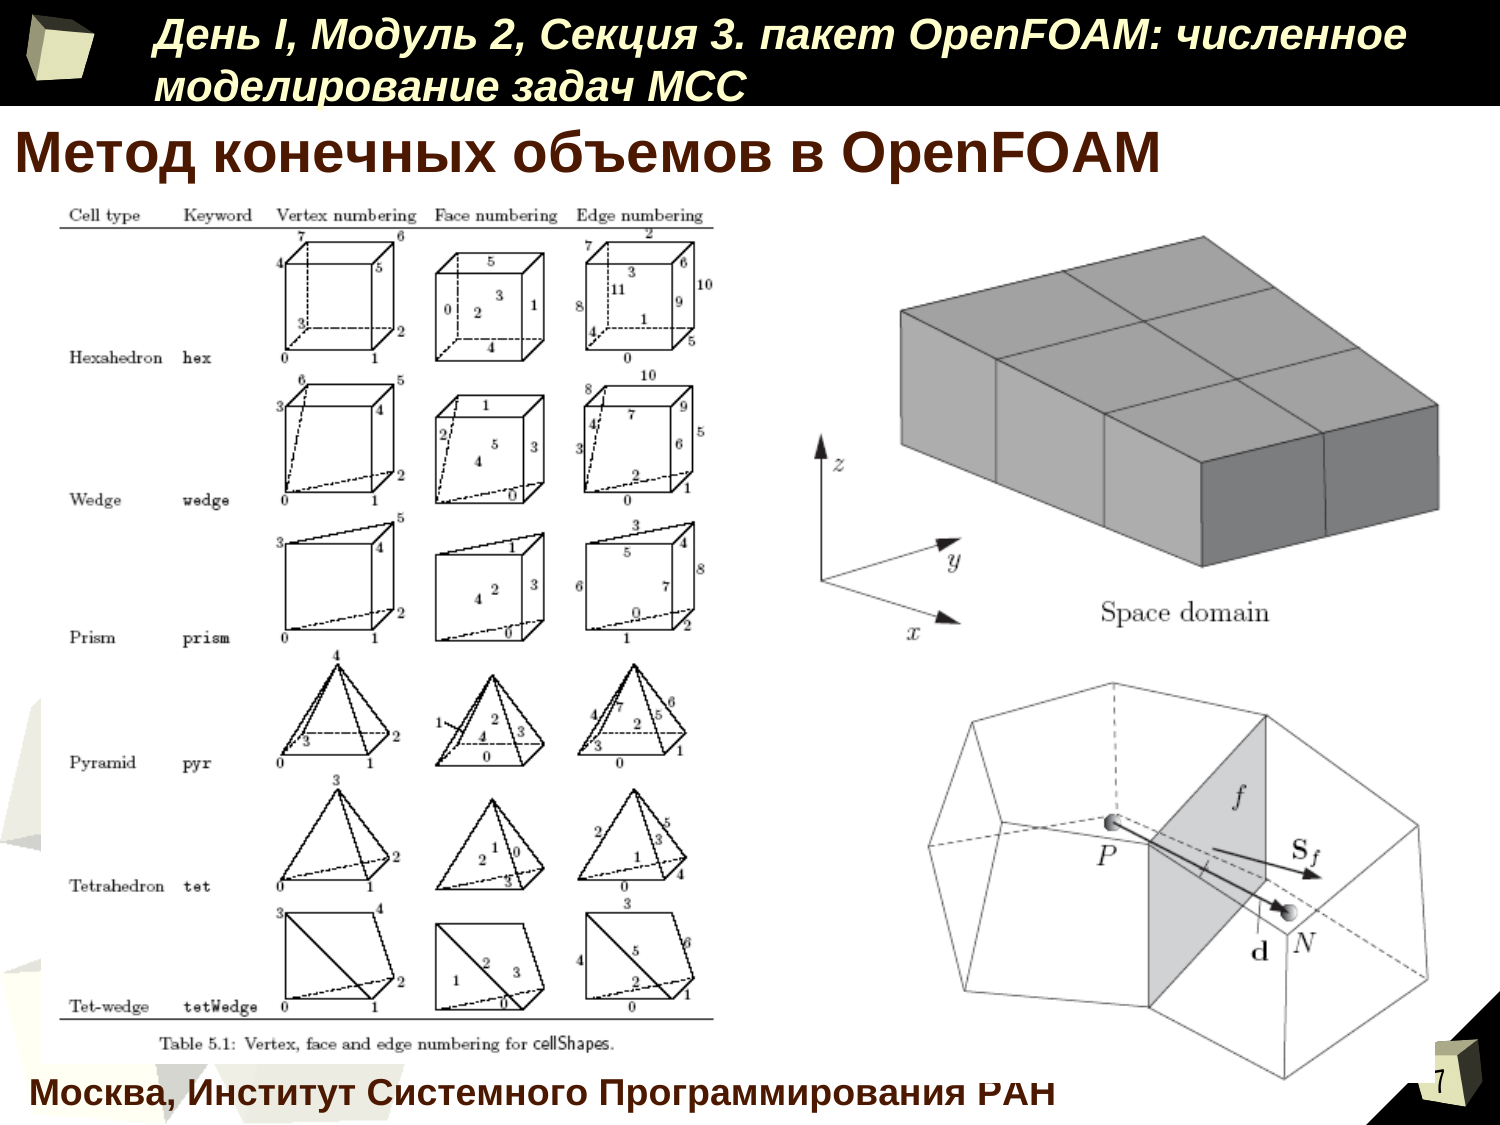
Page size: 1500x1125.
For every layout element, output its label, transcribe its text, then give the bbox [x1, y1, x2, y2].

picture [903, 680, 1435, 1083]
picture [785, 225, 1447, 644]
picture [423, 1088, 433, 1102]
text_box Метод конечных объемов в OpenFOAM [0, 106, 1500, 192]
picture [0, 192, 728, 1125]
